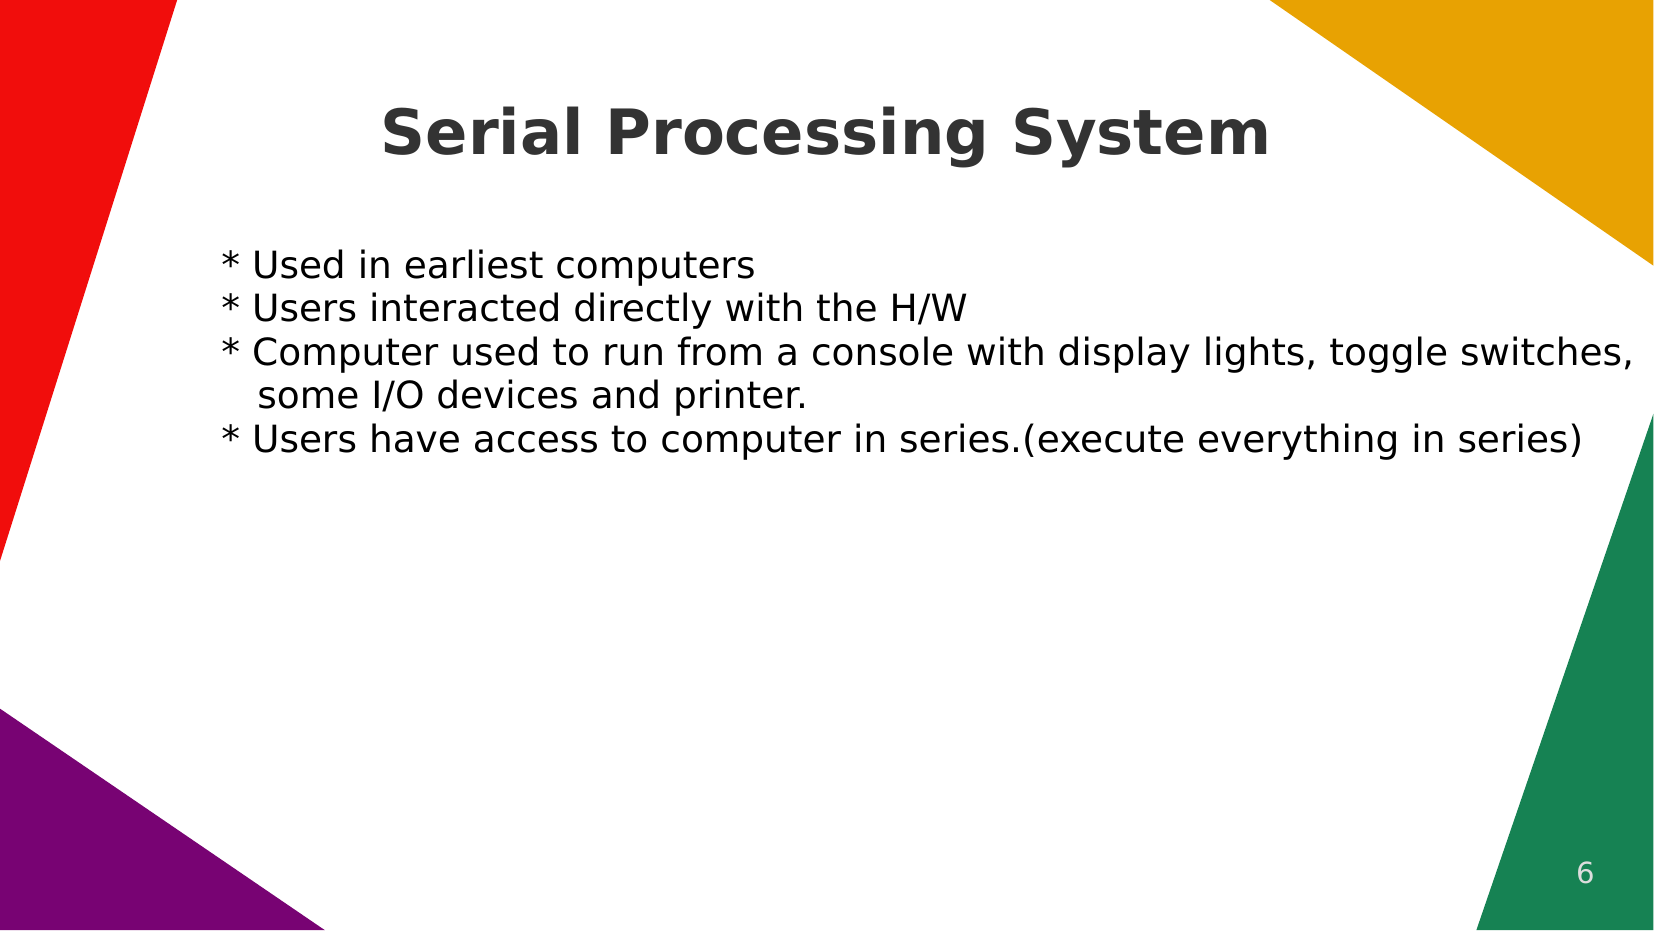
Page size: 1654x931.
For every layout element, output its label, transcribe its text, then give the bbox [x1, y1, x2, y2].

text_box * Used in earliest computers * Users interacted directly with the H/W * Computer used to run from a console with display lights, toggle switches, some I/O devices and printer. * Users have access to computer in series.(execute everything in series) [206, 236, 1651, 469]
title Serial Processing System [118, 59, 1536, 207]
